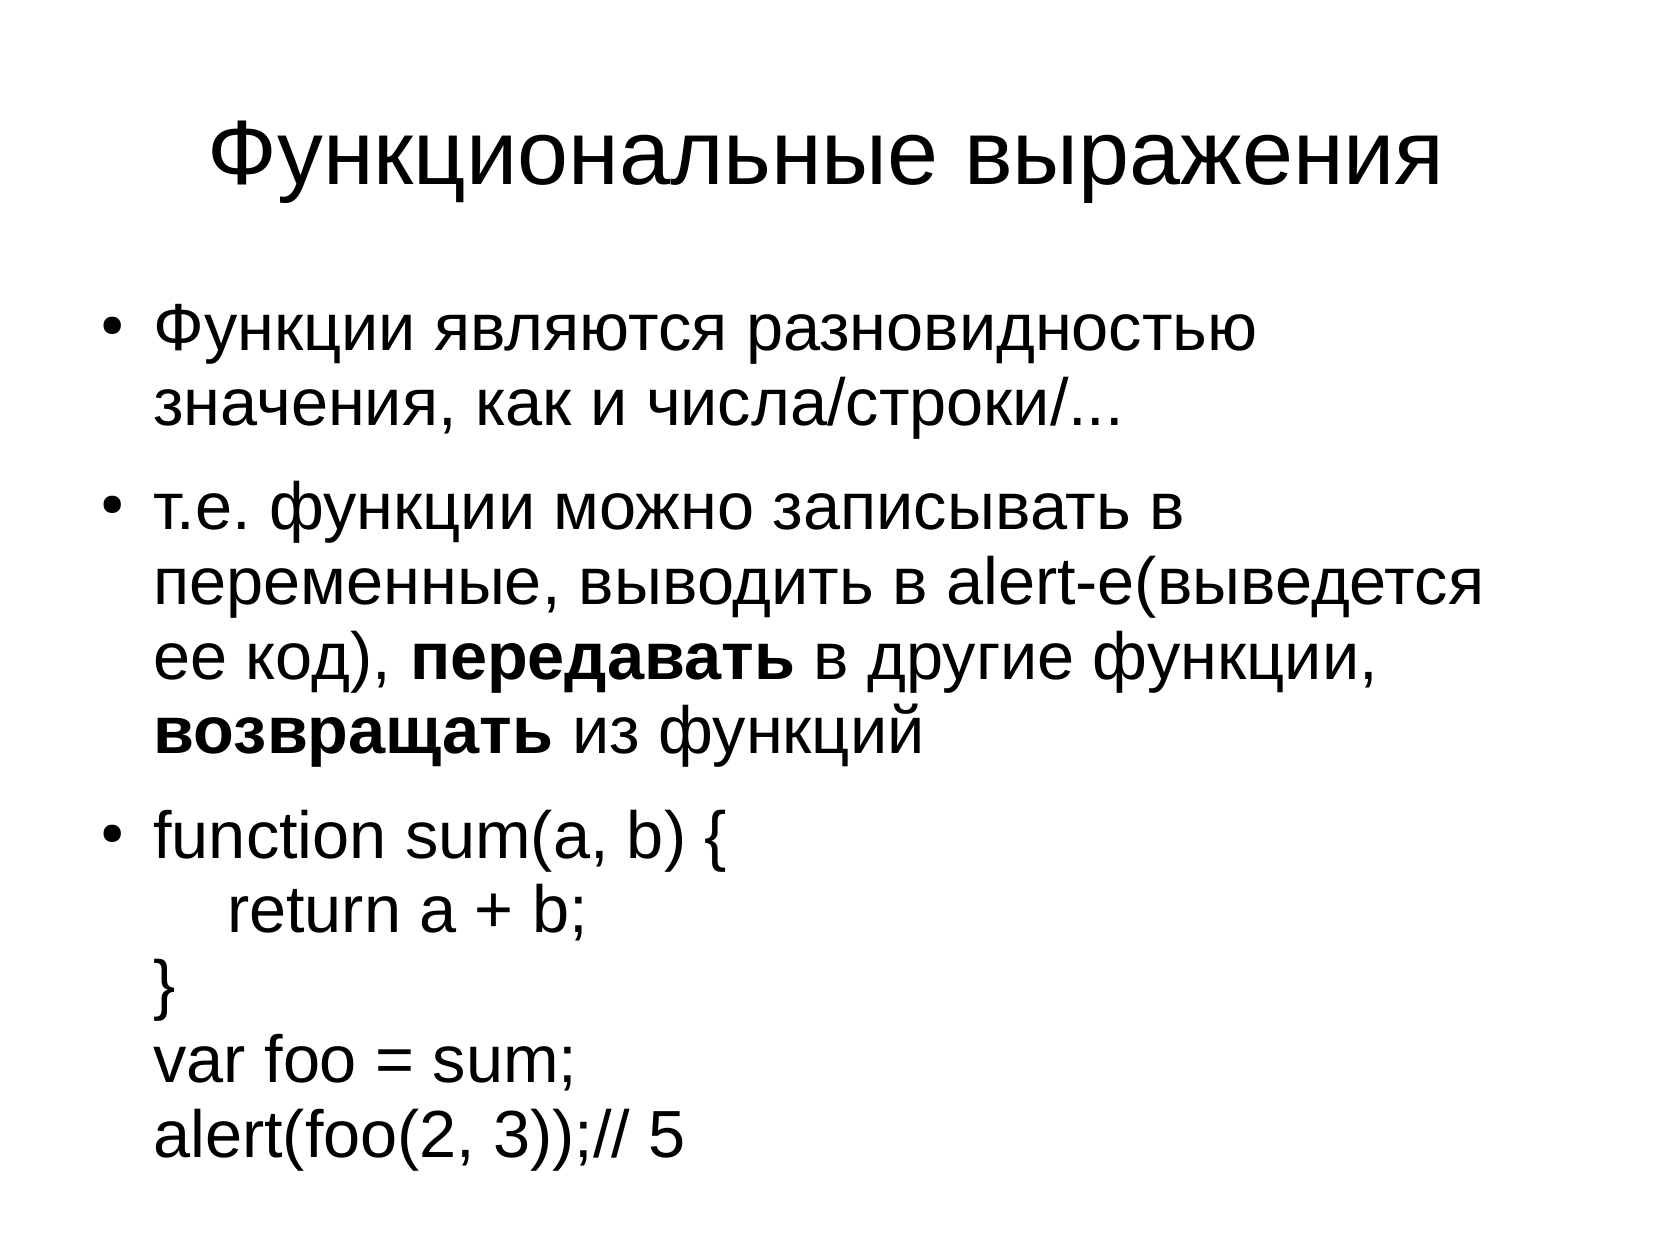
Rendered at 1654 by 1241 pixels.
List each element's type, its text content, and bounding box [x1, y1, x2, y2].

list Функции являются разновидностью значения, как и числа/строки/... т.е. функции можно записывать в переменные, выводить в alert-е(выведется ее код), передавать в другие функции, возвращать из функций function sum(a, b) { return a + b; } var foo = sum; alert(foo(2, 3));// 5 [82, 290, 1571, 1172]
title Функциональные выражения [82, 49, 1571, 257]
